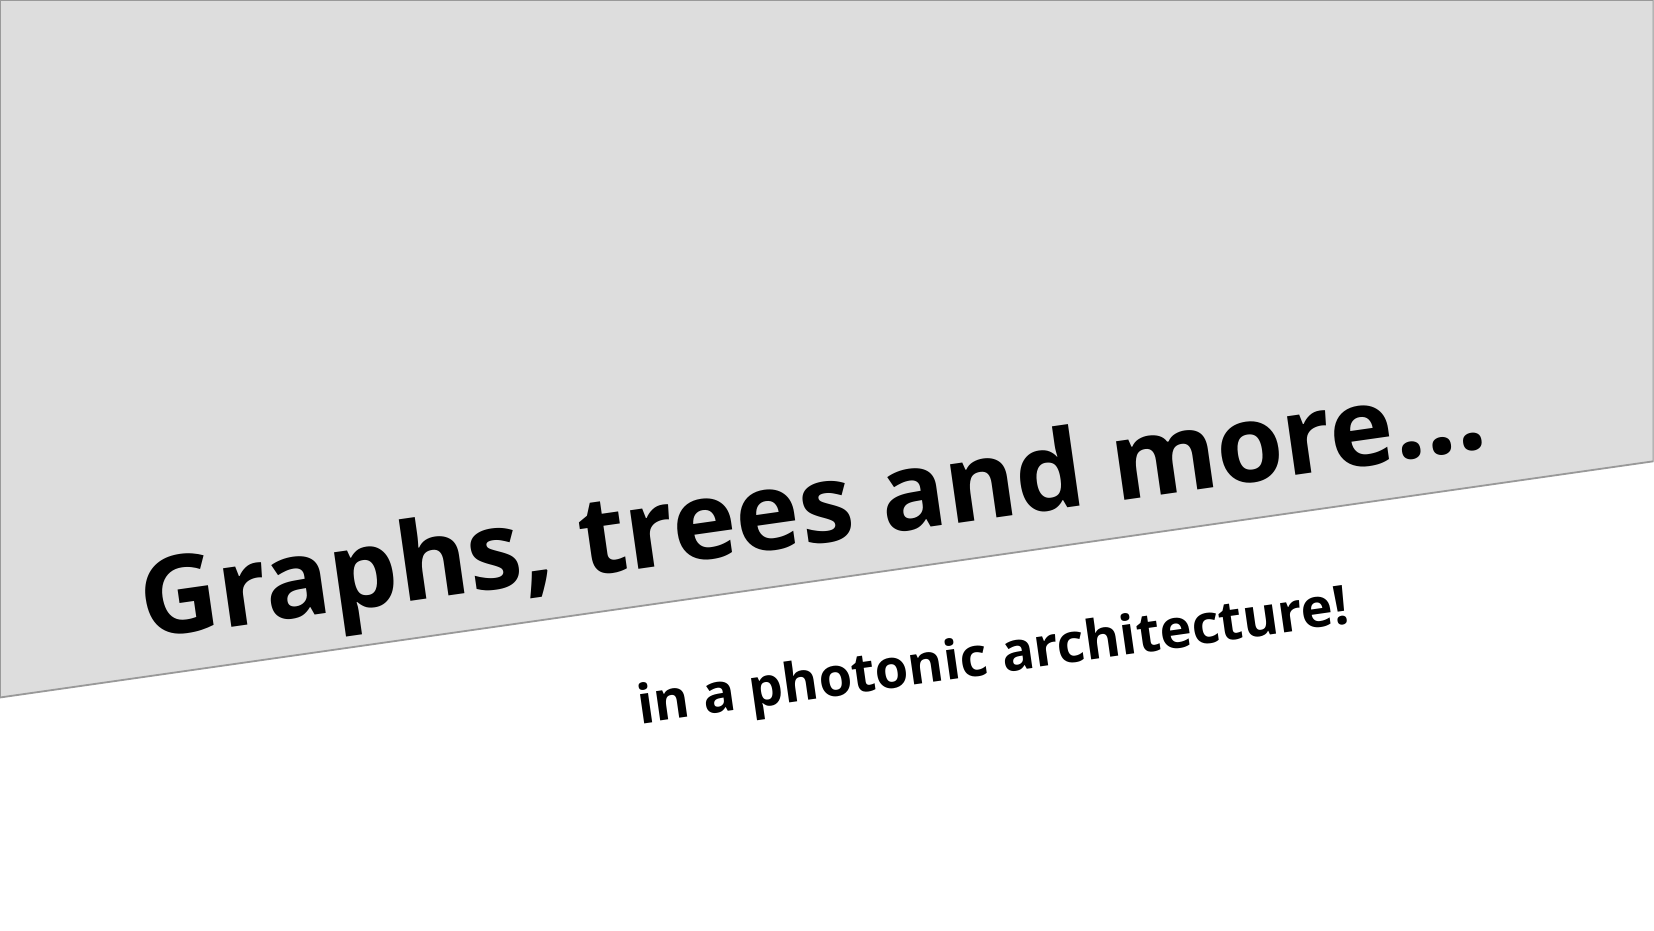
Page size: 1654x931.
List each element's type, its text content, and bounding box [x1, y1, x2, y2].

title Graphs, trees and more… [62, 267, 1562, 737]
text_box in a photonic architecture! [523, 543, 1469, 810]
text_box [100, 478, 1546, 782]
